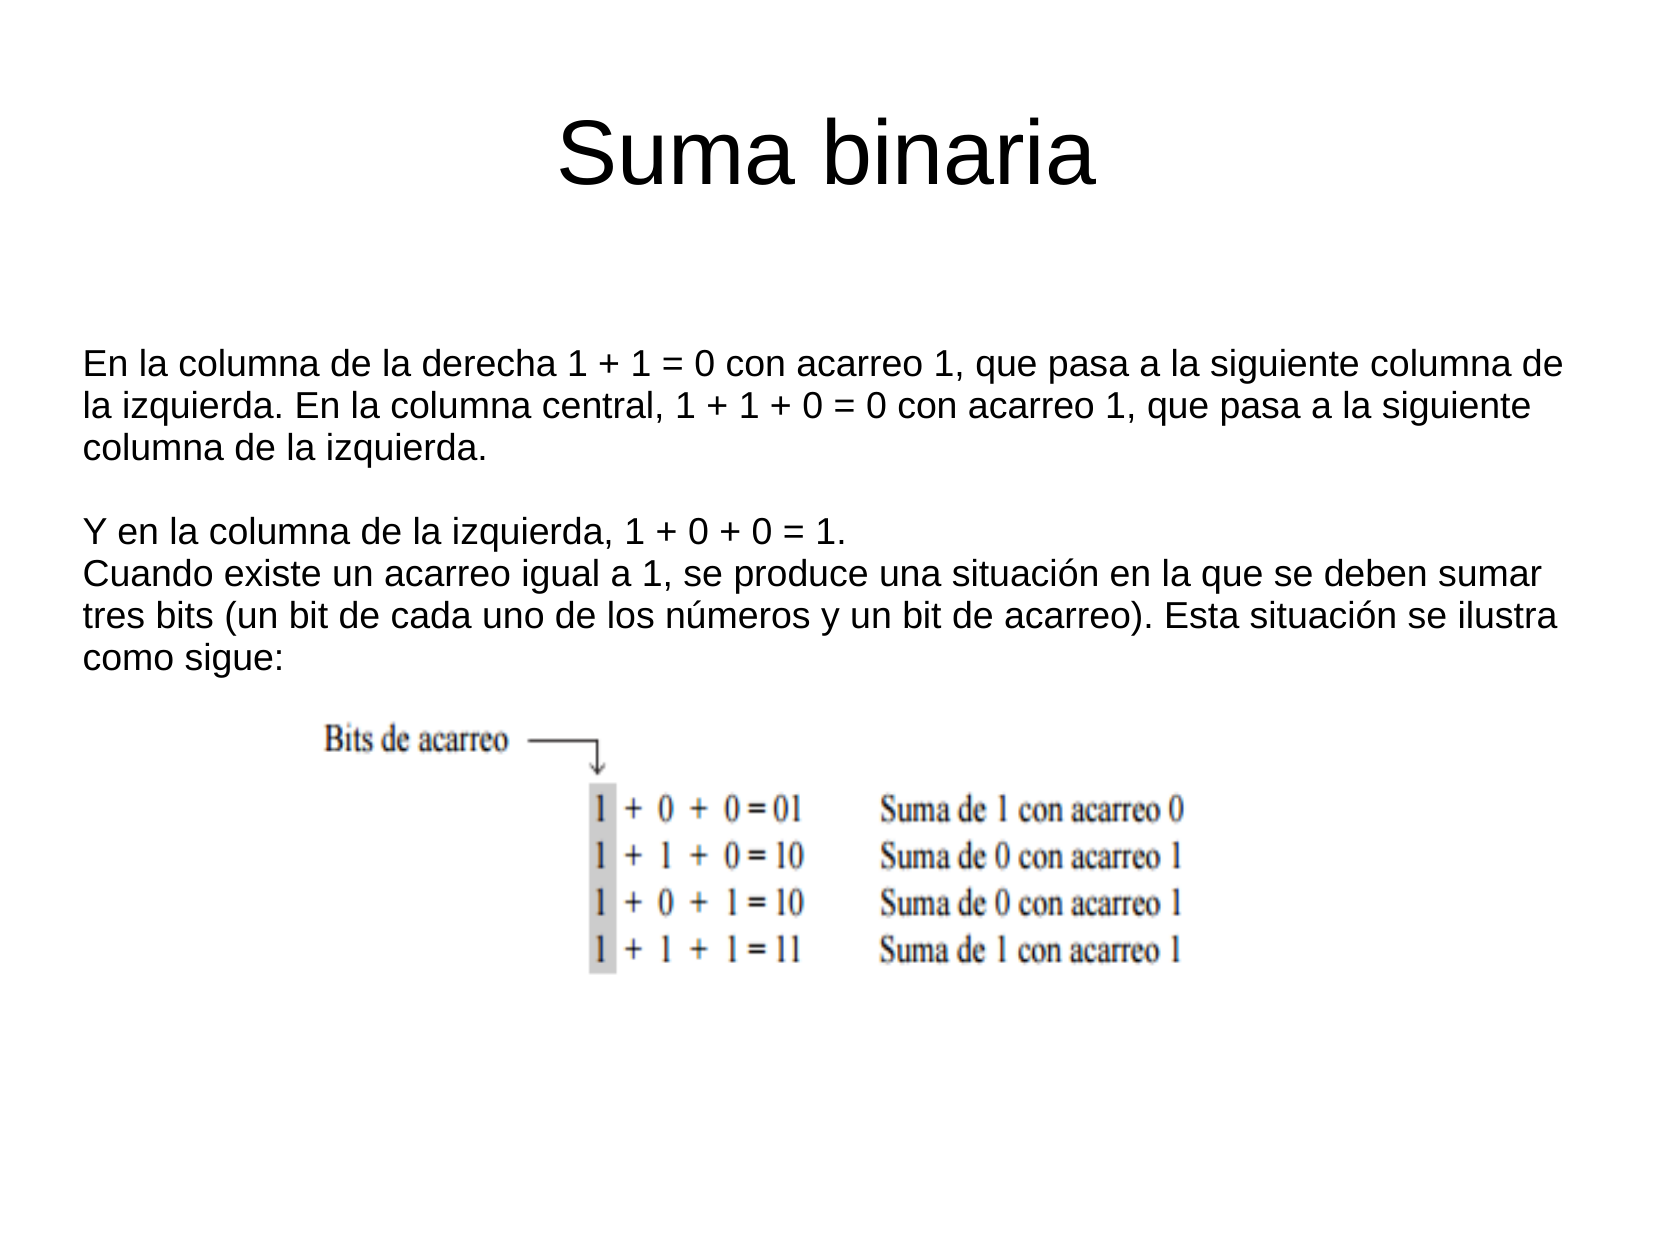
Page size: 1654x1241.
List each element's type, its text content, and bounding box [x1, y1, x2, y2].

subtitle En la columna de la derecha 1 + 1 = 0 con acarreo 1, que pasa a la siguiente columna de la izquierda. En la columna central, 1 + 1 + 0 = 0 con acarreo 1, que pasa a la siguiente columna de la izquierda. Y en la columna de la izquierda, 1 + 0 + 0 = 1. Cuando existe un acarreo igual a 1, se produce una situación en la que se deben sumar tres bits (un bit de cada uno de los números y un bit de acarreo). Esta situación se ilustra como sigue: [82, 290, 1571, 1109]
title Suma binaria [82, 49, 1571, 257]
picture [295, 708, 1241, 1004]
